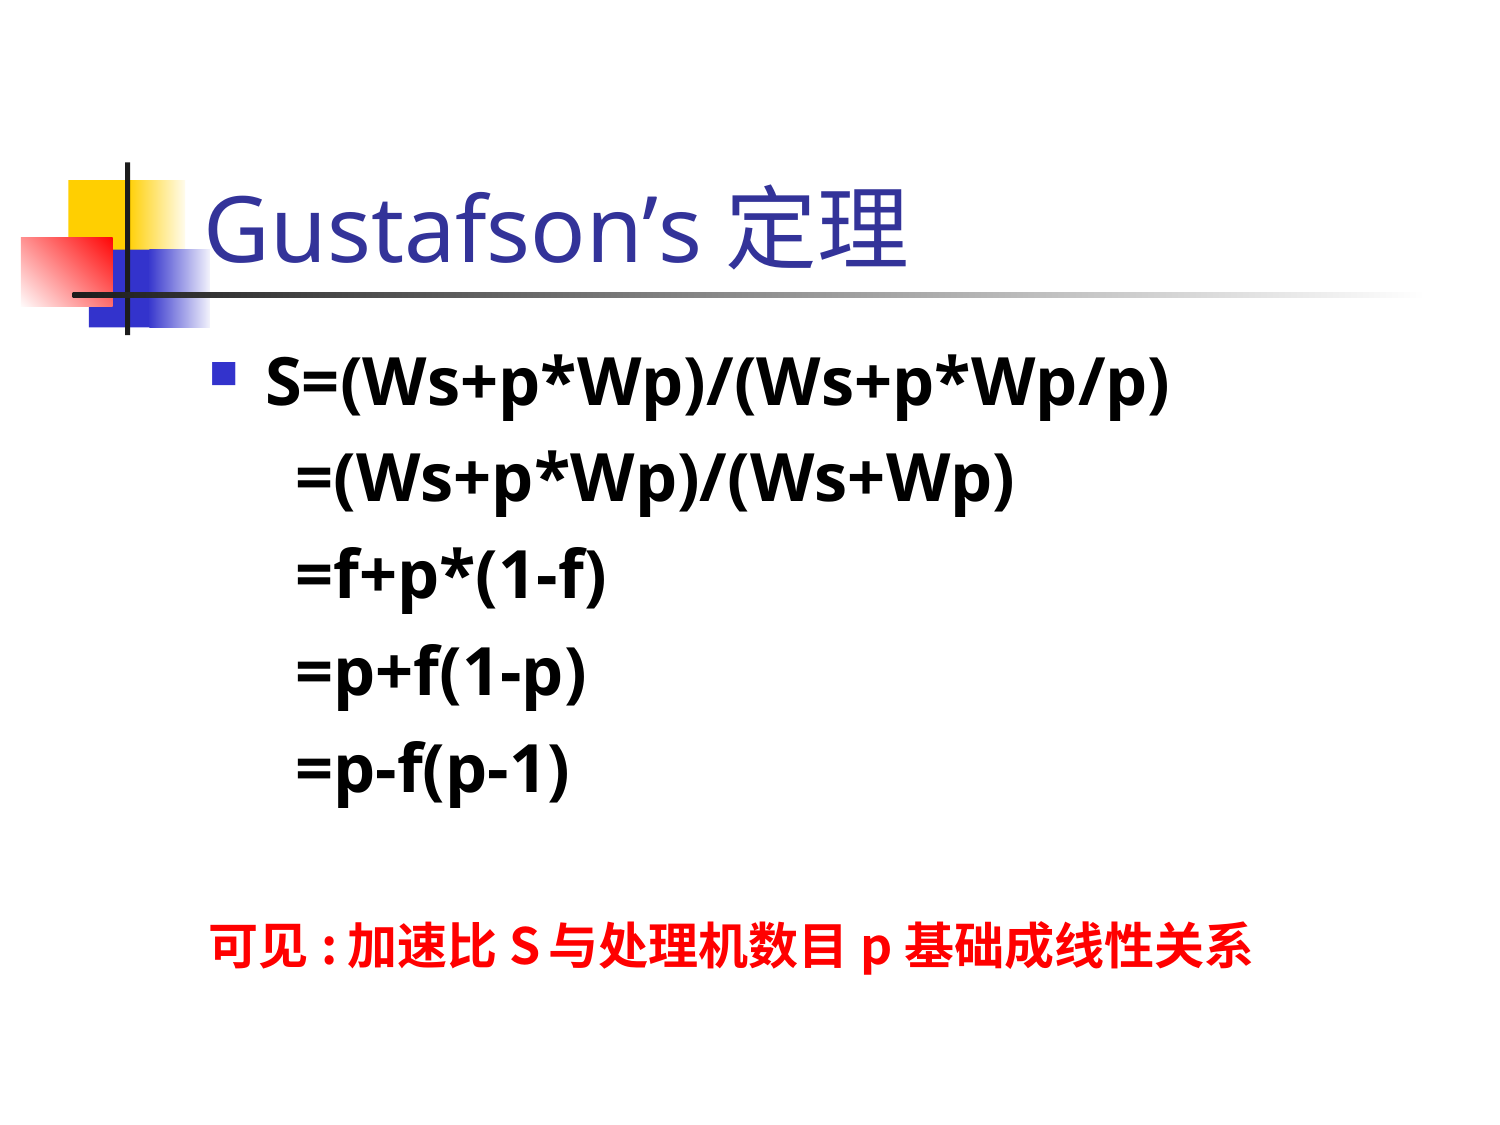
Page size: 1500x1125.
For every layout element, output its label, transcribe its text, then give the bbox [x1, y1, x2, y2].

list S=(Ws+p*Wp)/(Ws+p*Wp/p) =(Ws+p*Wp)/(Ws+Wp) =f+p*(1-f) =p+f(1-p) =p-f(p-1) 可见:加速比S与处理机数目p基础成线性关系 [193, 331, 1469, 1007]
title Gustafson’s定理 [188, 101, 1468, 289]
